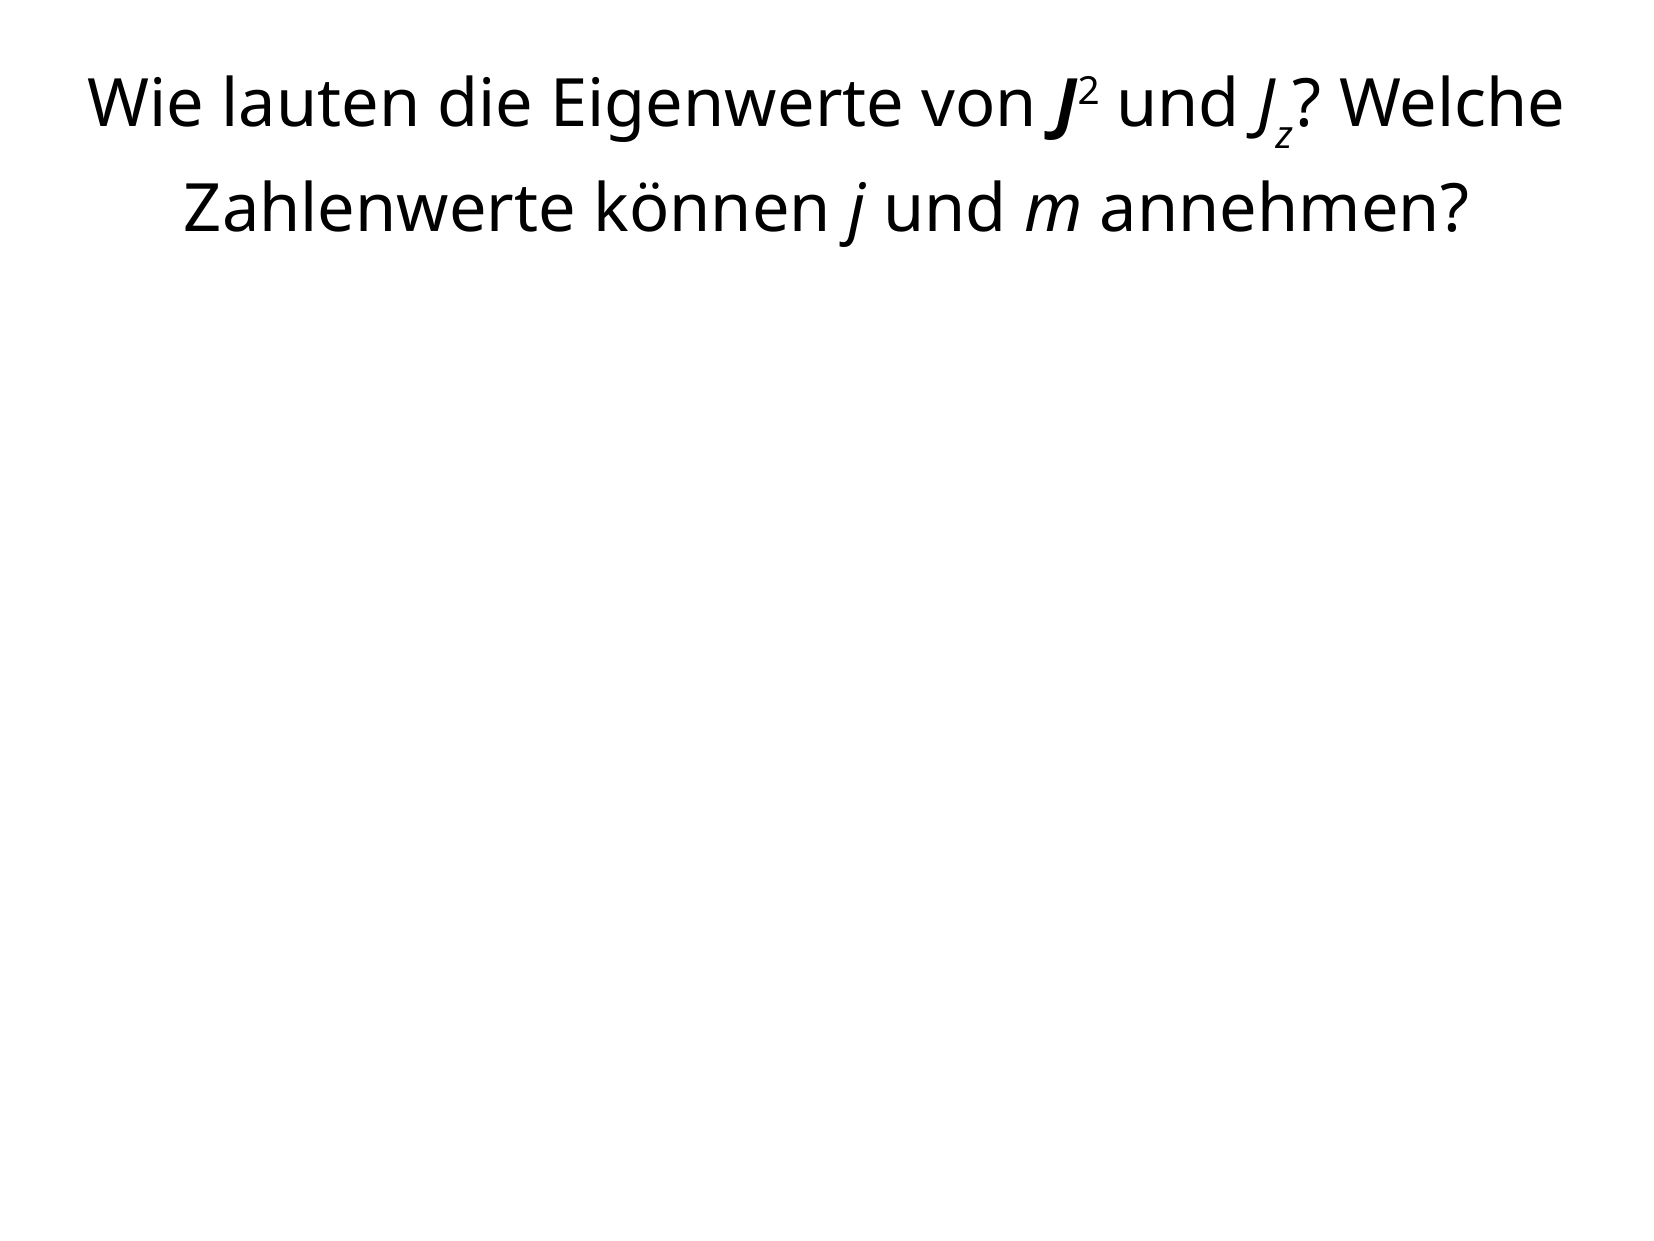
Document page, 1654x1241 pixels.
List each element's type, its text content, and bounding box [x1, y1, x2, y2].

title Wie lauten die Eigenwerte von J2 und Jz? Welche Zahlenwerte können j und m annehmen? [82, 49, 1571, 257]
